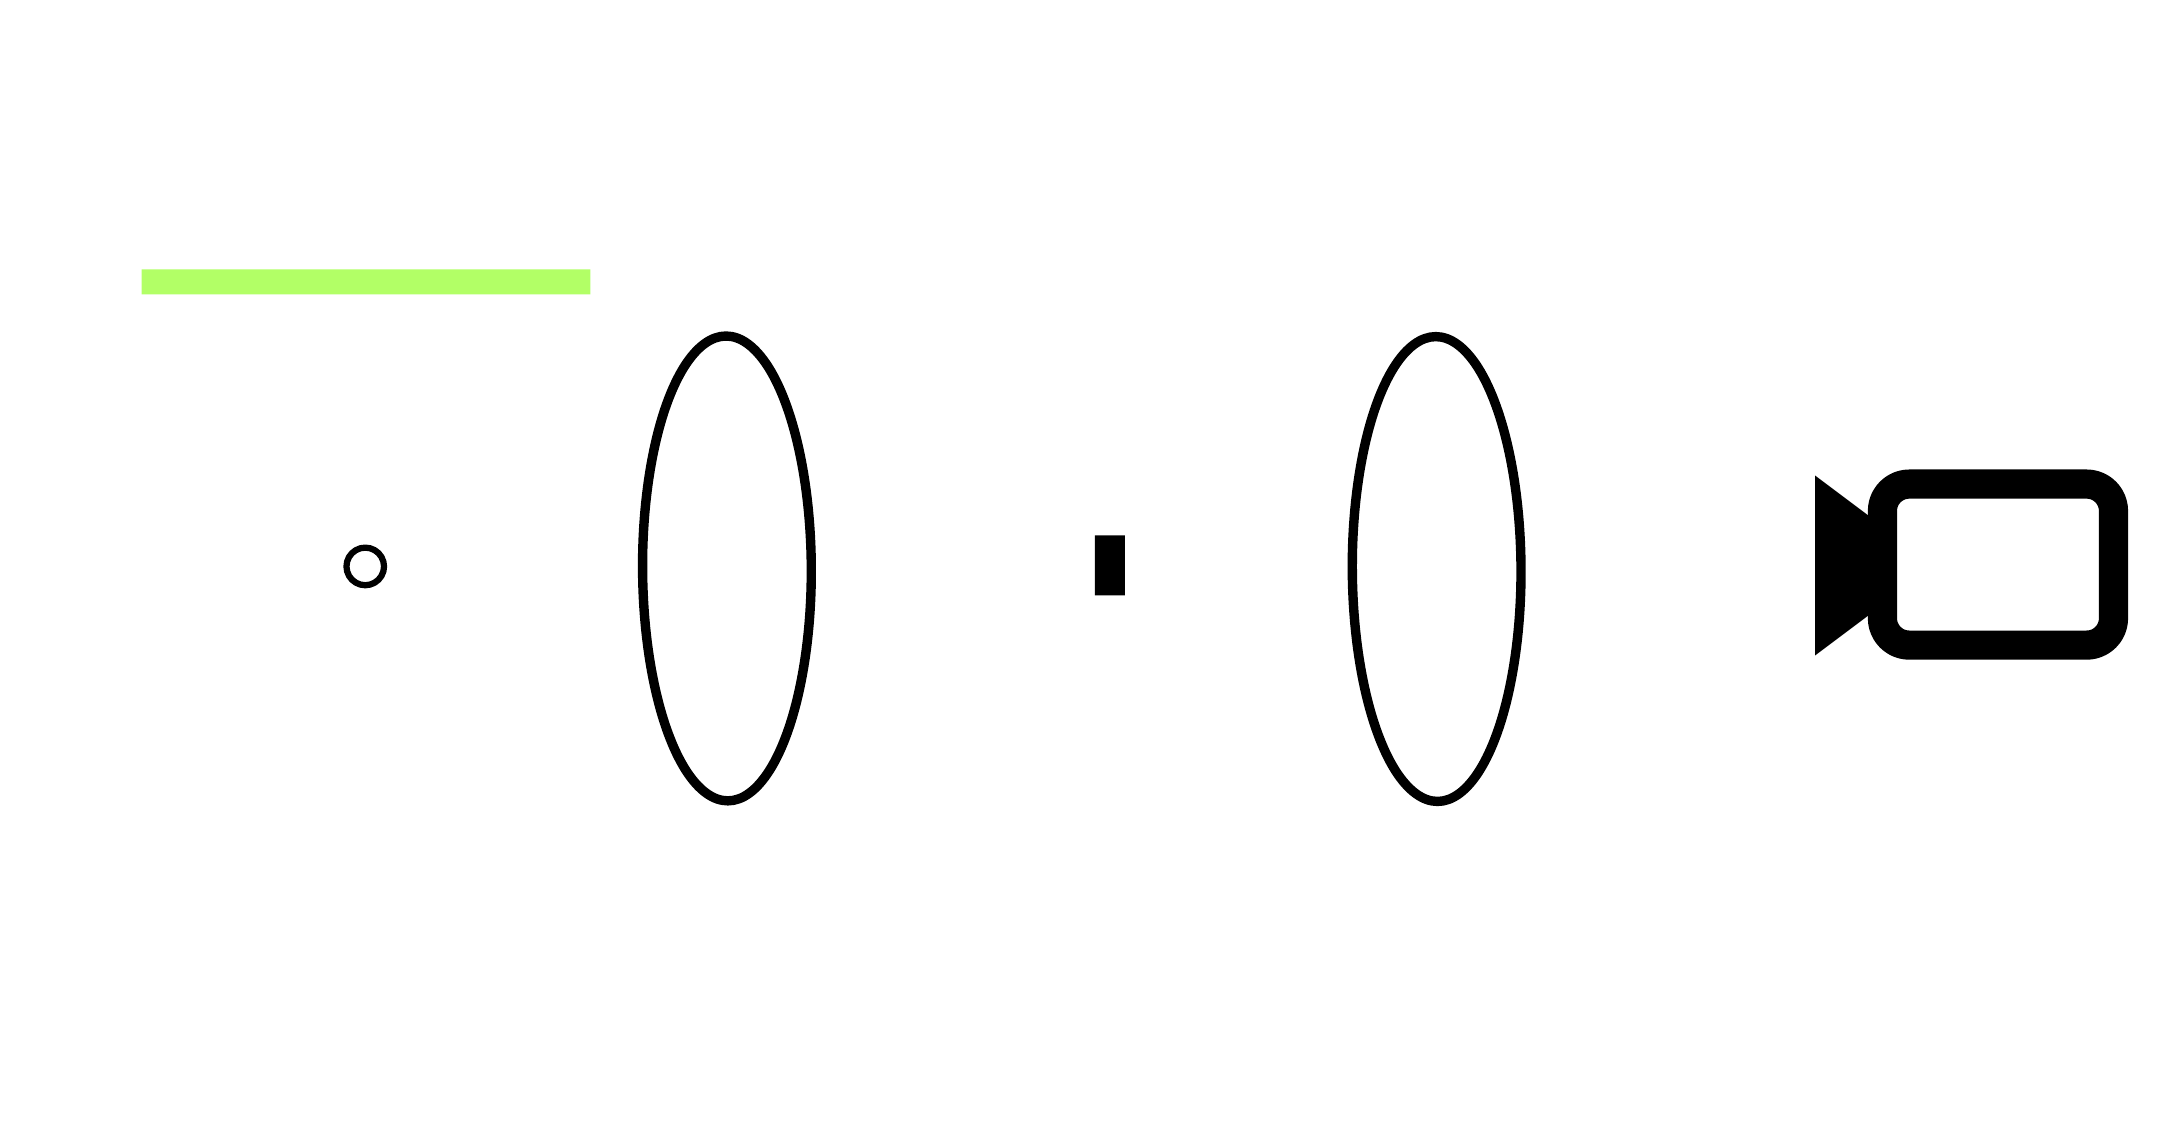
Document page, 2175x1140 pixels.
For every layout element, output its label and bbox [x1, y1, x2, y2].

text_box [1352, 336, 1522, 802]
text_box [642, 336, 812, 801]
text_box [1815, 475, 1876, 656]
text_box [1882, 484, 2114, 646]
text_box [1094, 535, 1125, 596]
